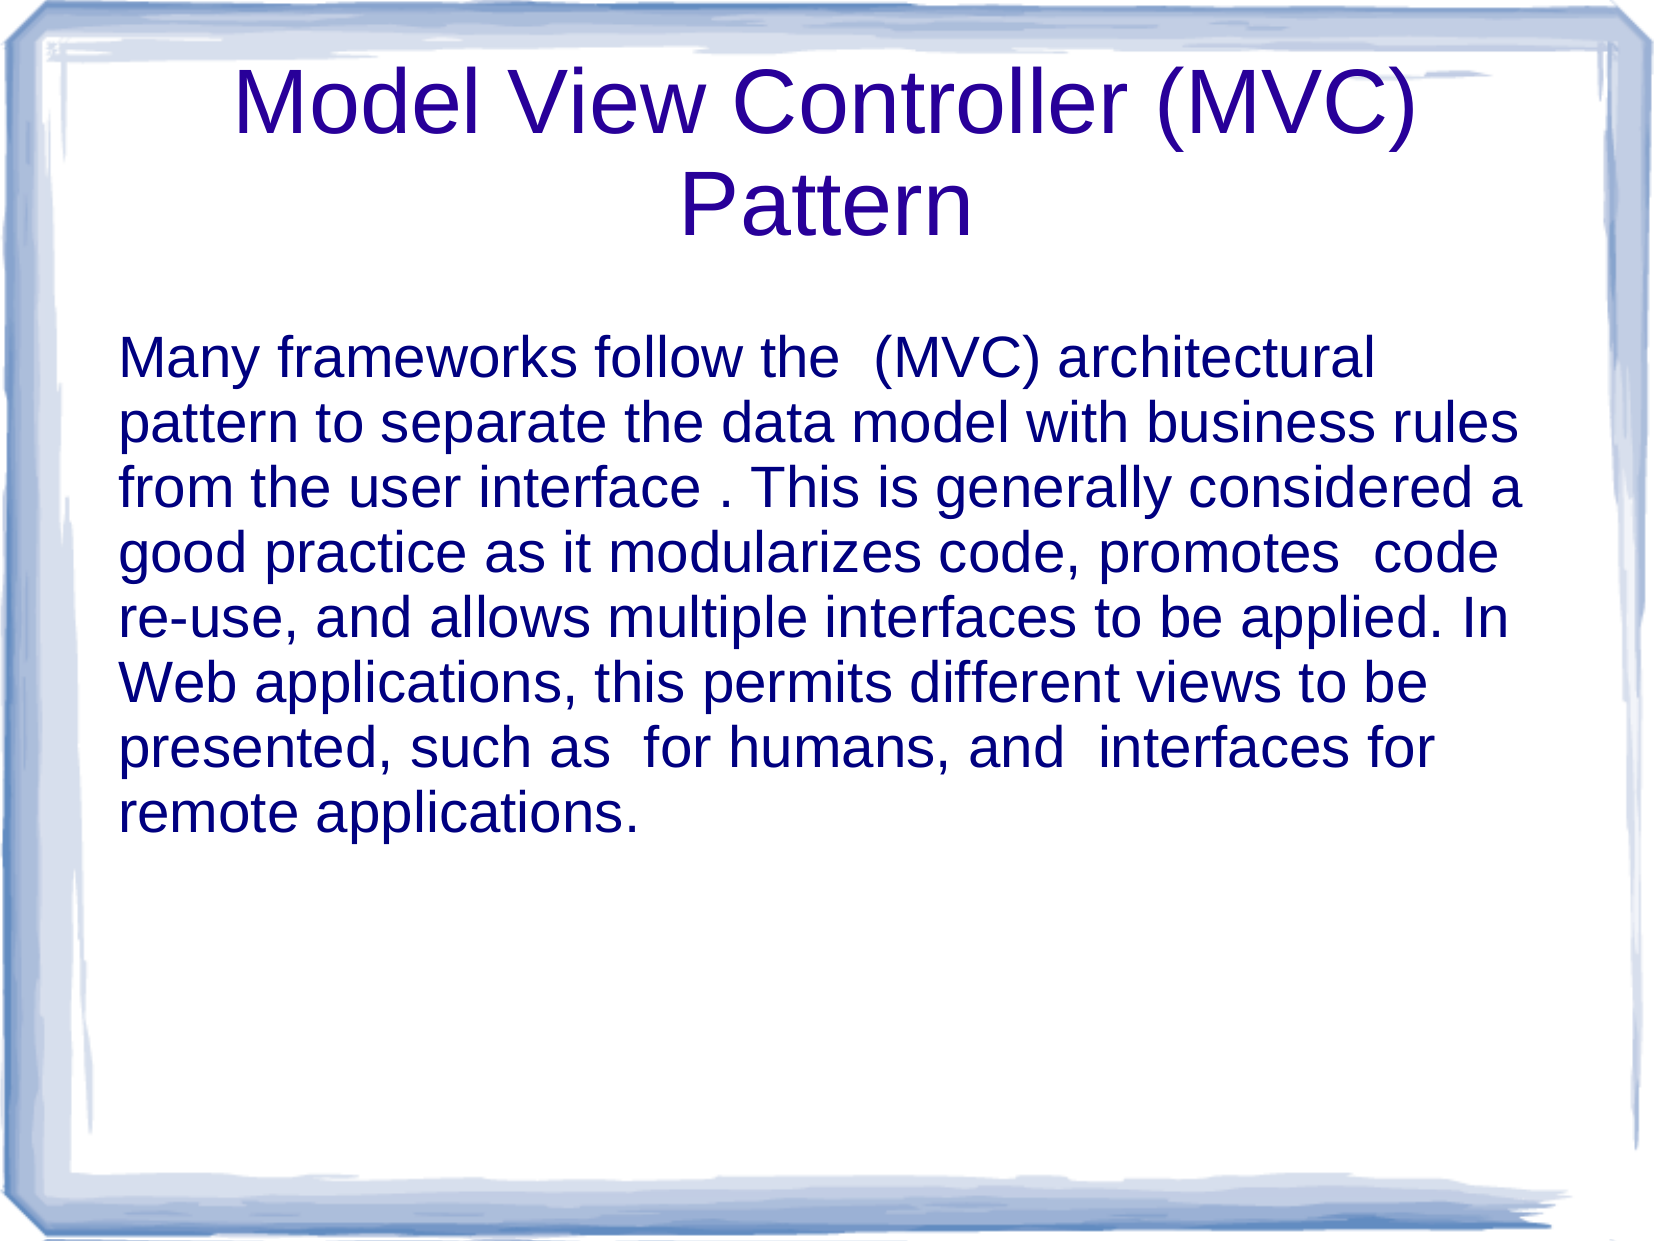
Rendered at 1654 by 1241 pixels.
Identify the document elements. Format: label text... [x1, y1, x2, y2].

picture [0, 0, 1654, 1241]
list Many frameworks follow the (MVC) architectural pattern to separate the data model with business rules from the user interface . This is generally considered a good practice as it modularizes code, promotes code re-use, and allows multiple interfaces to be applied. In Web applications, this permits different views to be presented, such as for humans, and interfaces for remote applications. [118, 324, 1571, 1004]
title Model View Controller (MVC) Pattern [82, 49, 1571, 257]
